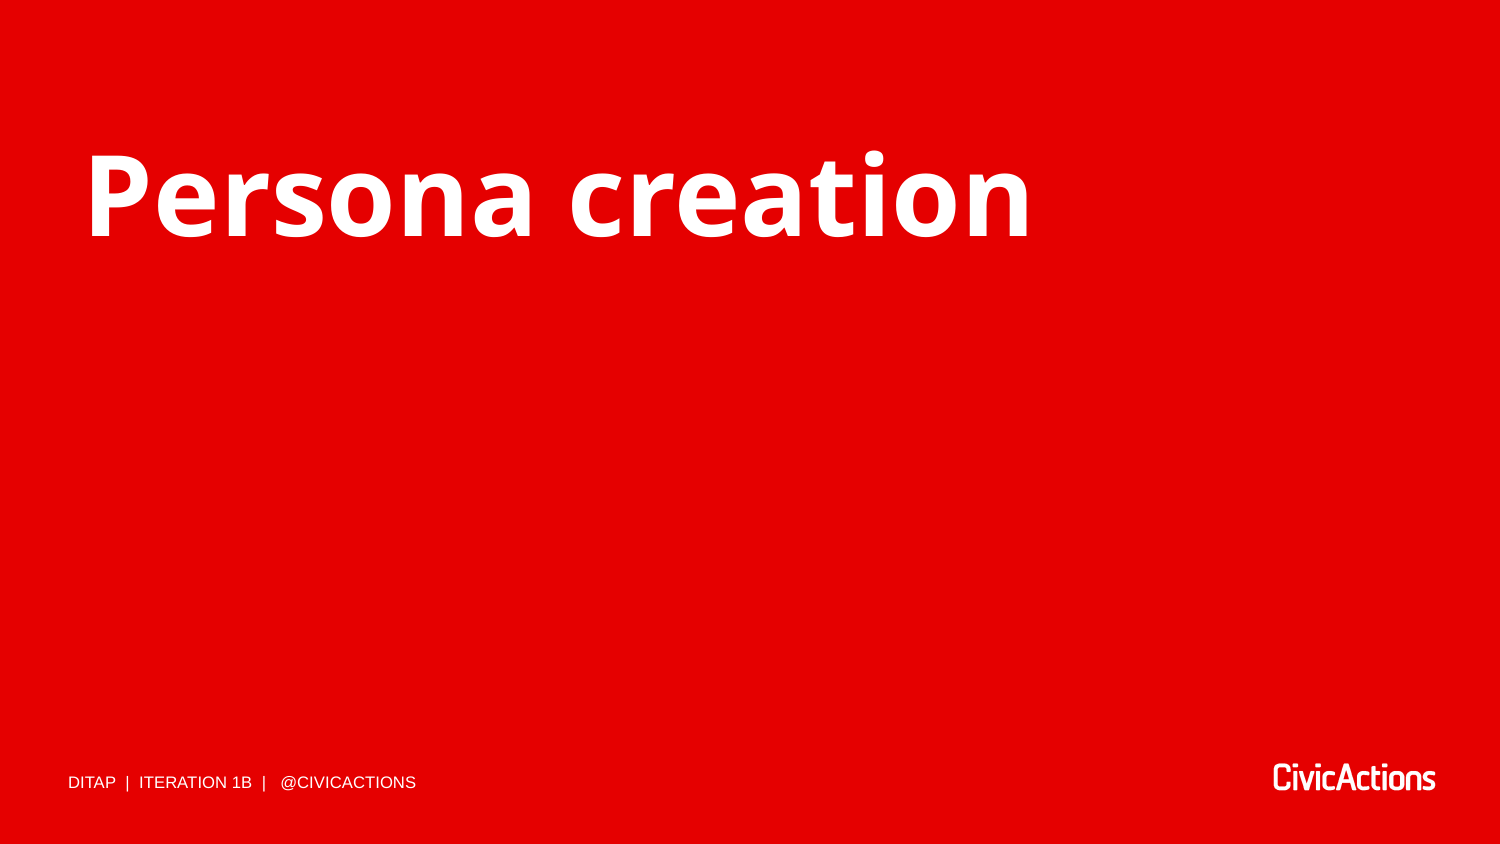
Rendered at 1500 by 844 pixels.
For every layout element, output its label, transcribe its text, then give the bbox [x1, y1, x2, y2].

picture [1271, 758, 1438, 795]
text_box Persona creation [73, 114, 1354, 470]
